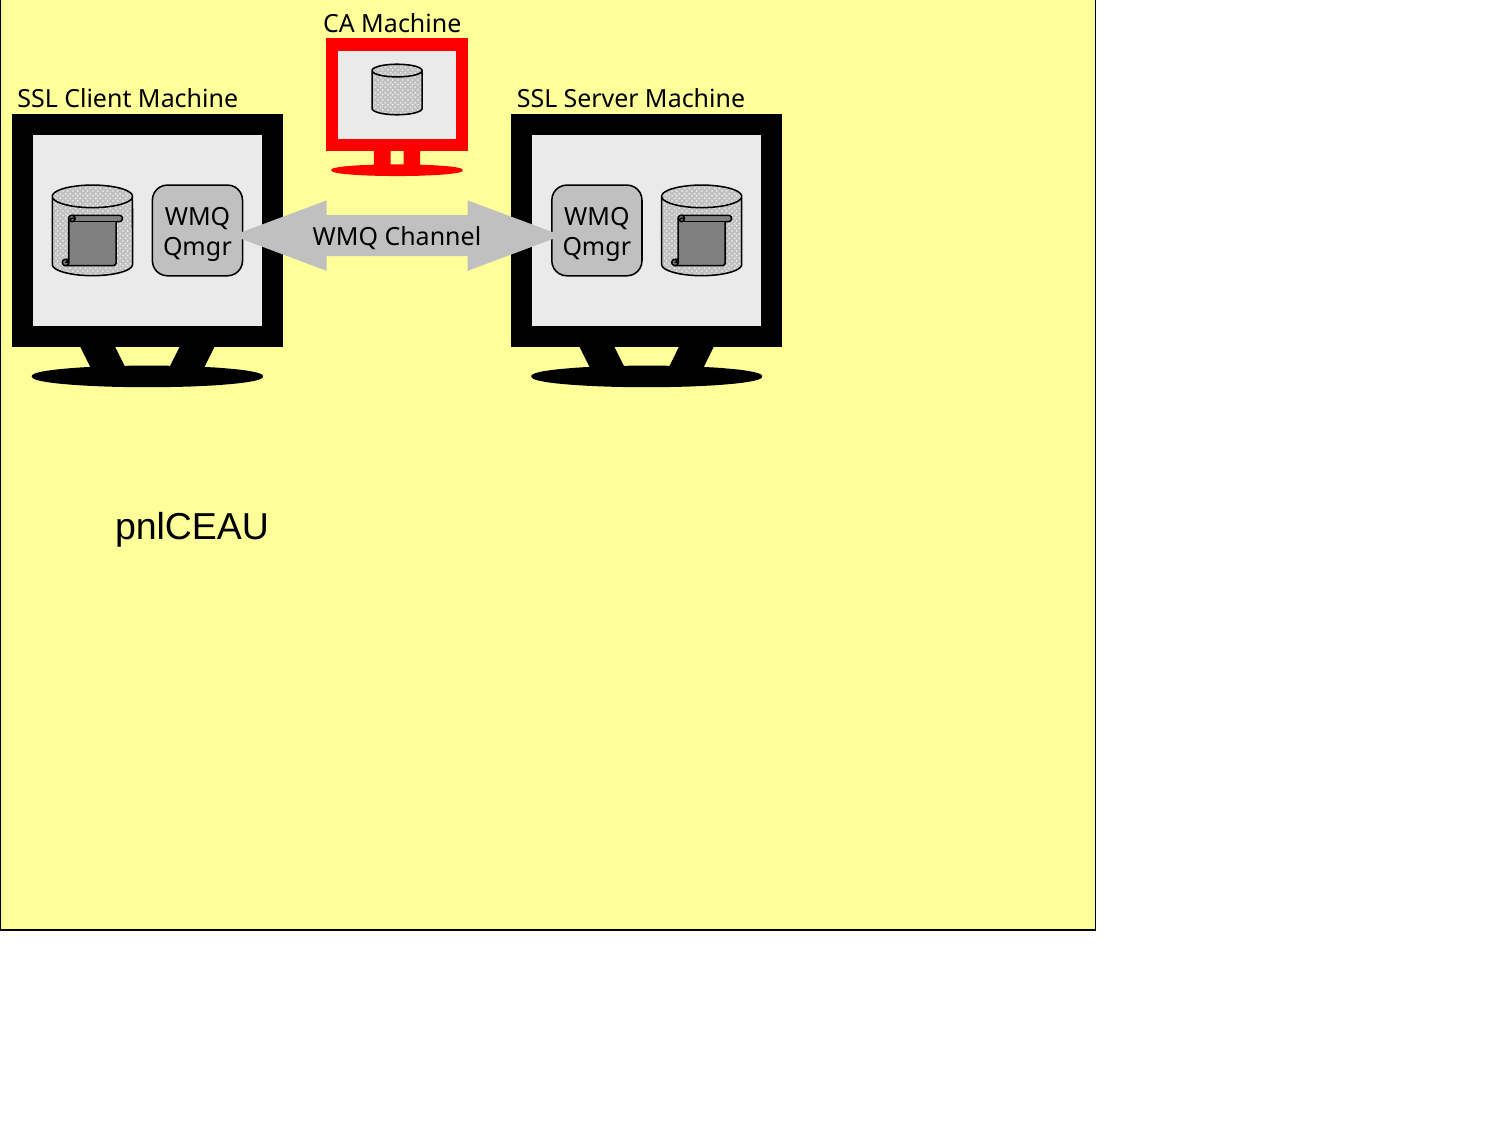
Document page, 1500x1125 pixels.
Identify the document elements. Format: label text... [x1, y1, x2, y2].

text_box SSL Client Machine [2, 74, 332, 120]
text_box pnlCEAU [100, 494, 285, 555]
text_box [0, 0, 1095, 930]
text_box SSL Server Machine [501, 74, 832, 120]
text_box WMQ Qmgr [152, 185, 243, 276]
text_box CA Machine [308, 0, 515, 46]
text_box WMQ Qmgr [551, 185, 642, 276]
text_box WMQ Channel [262, 215, 533, 256]
